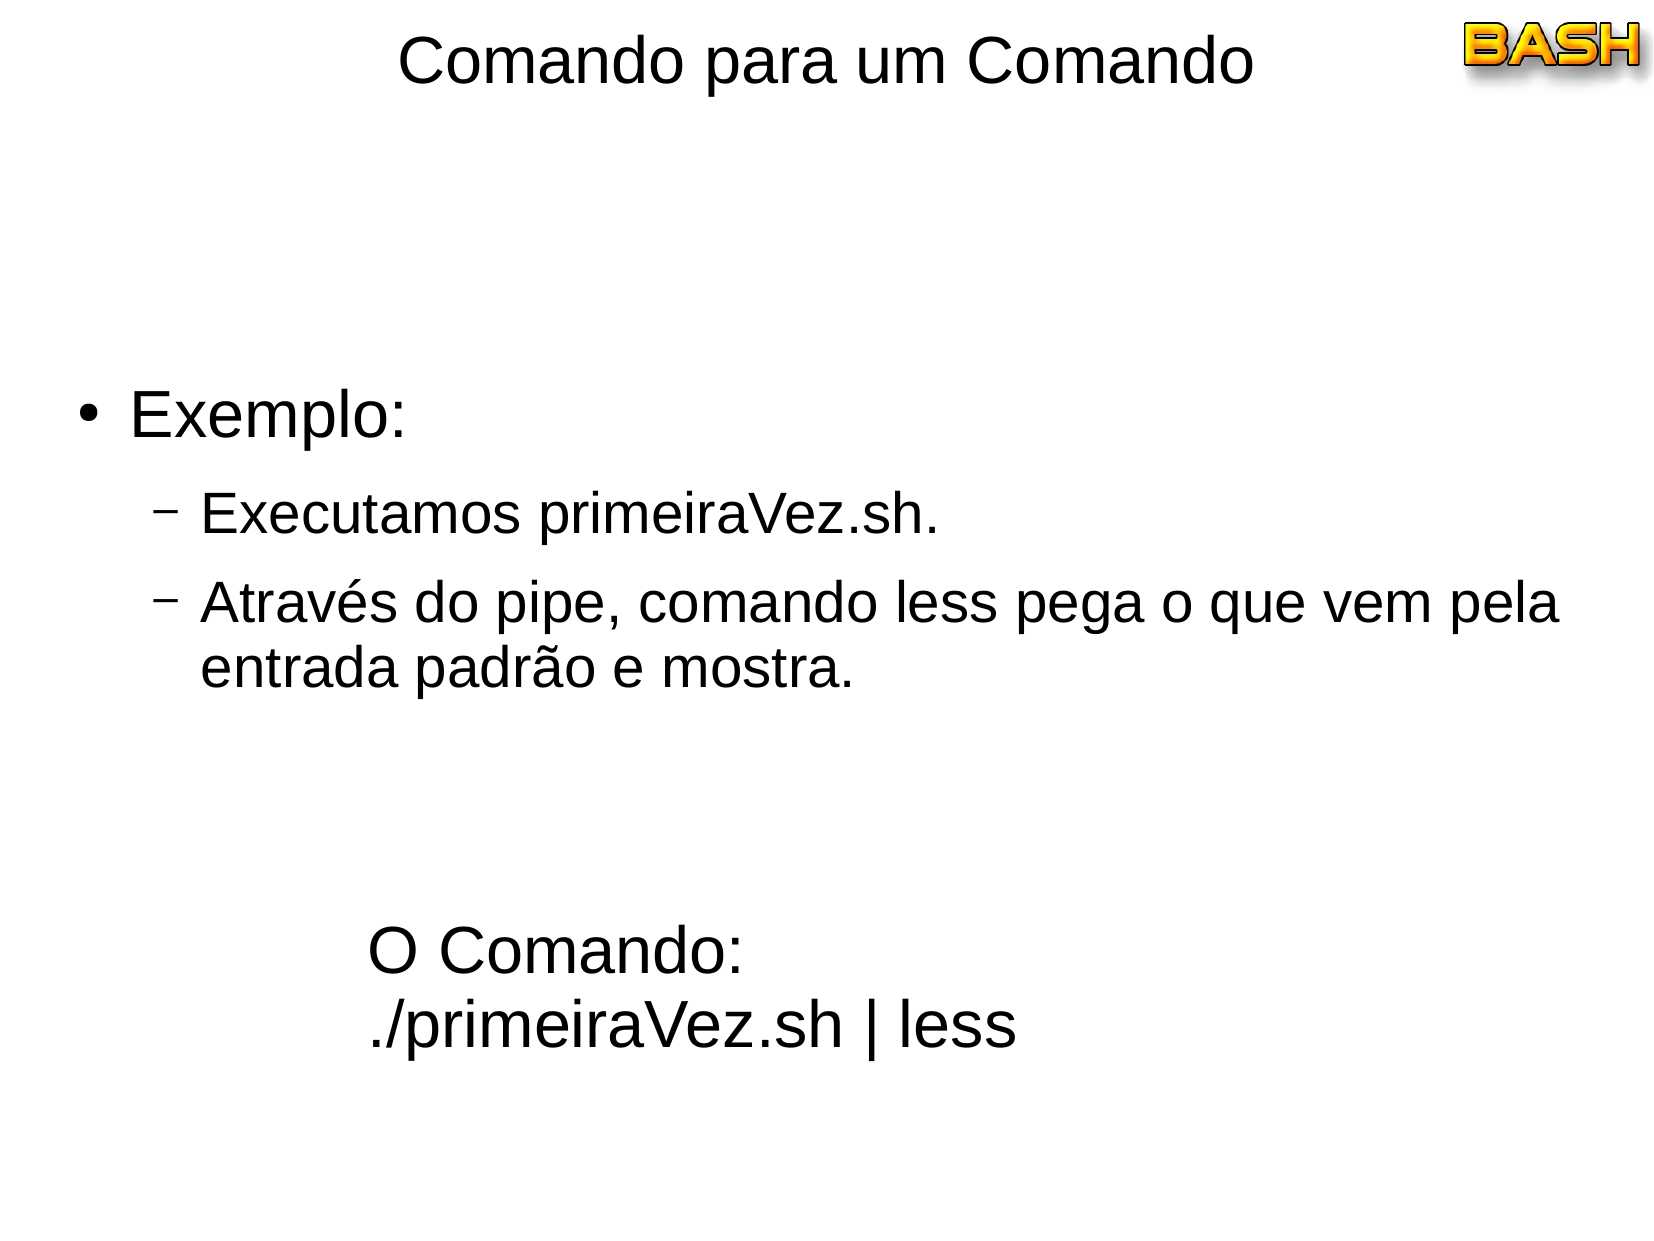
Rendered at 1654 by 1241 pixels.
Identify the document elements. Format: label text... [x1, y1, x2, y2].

title O Comando: ./primeiraVez.sh | less [367, 912, 1286, 1063]
picture [1450, 0, 1654, 96]
title Comando para um Comando [82, 22, 1571, 98]
list Exemplo: Executamos primeiraVez.sh. Através do pipe, comando less pega o que vem pela entrada padrão e mostra. [59, 376, 1595, 700]
